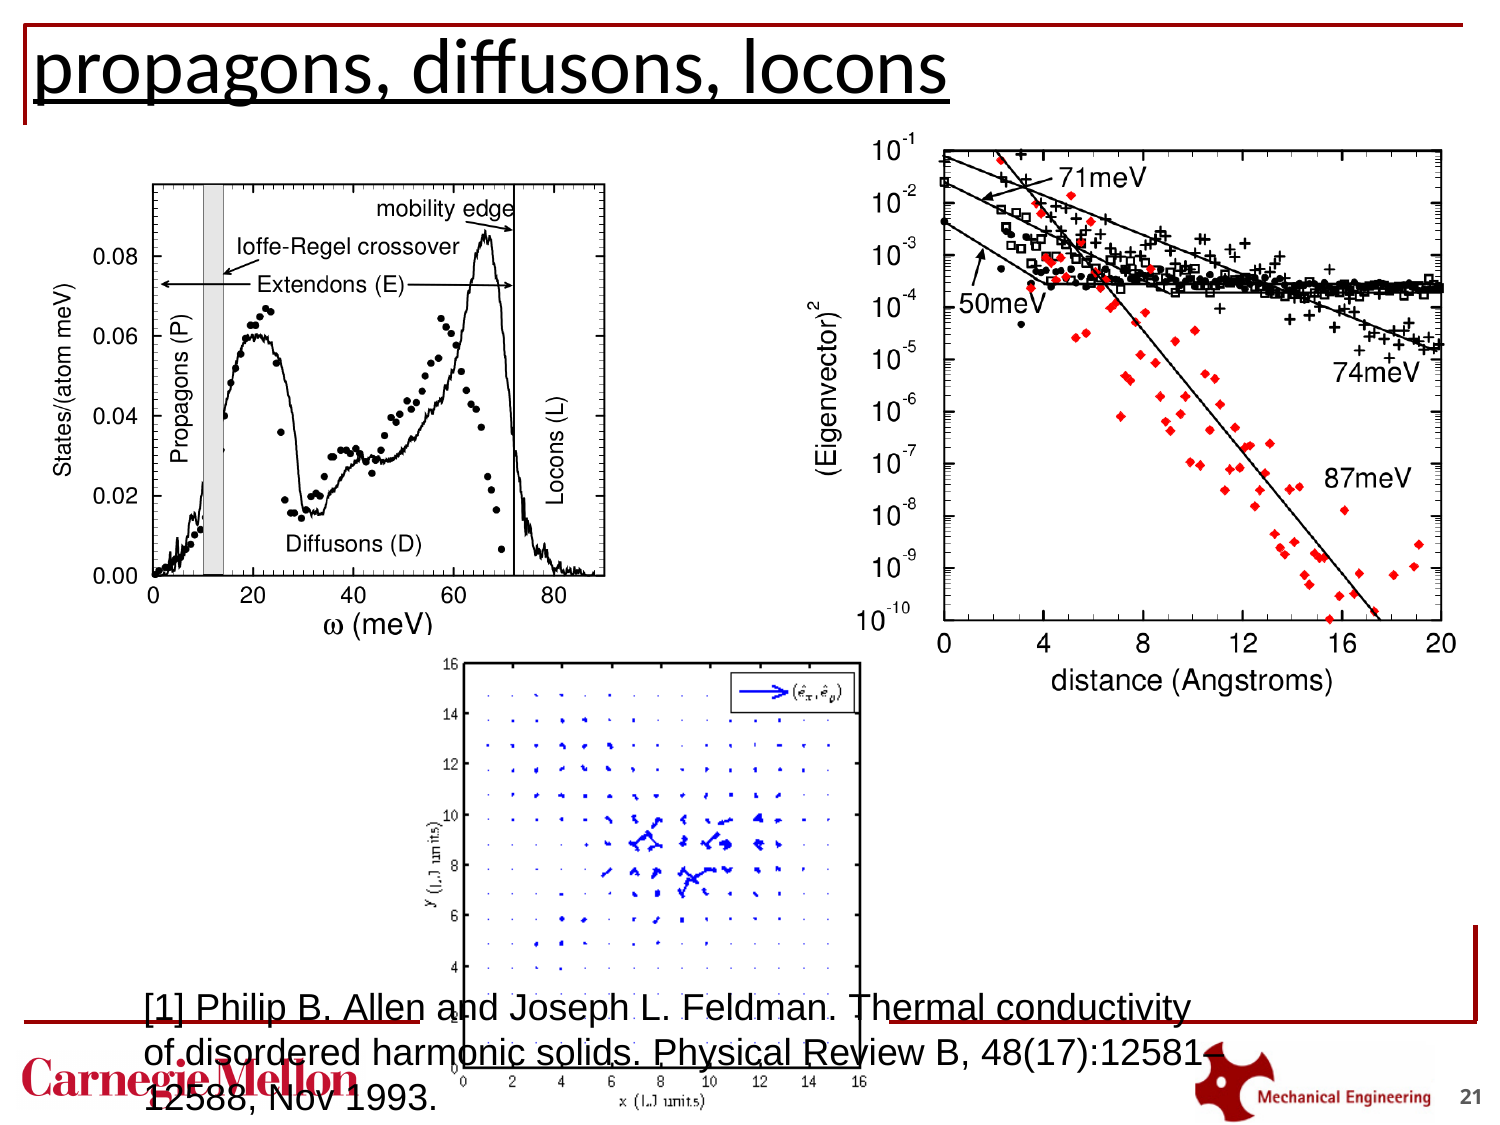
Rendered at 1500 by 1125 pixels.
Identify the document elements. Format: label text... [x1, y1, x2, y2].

text_box [1] Philip B. Allen and Joseph L. Feldman. Thermal conductivity of disordered harmonic solids. Physical Review B, 48(17):12581–12588, Nov 1993. [128, 975, 1246, 1125]
picture [16, 1050, 128, 1110]
title propagons, diffusons, locons [17, 0, 1368, 156]
picture [1246, 1034, 1438, 1125]
picture [41, 104, 1471, 975]
